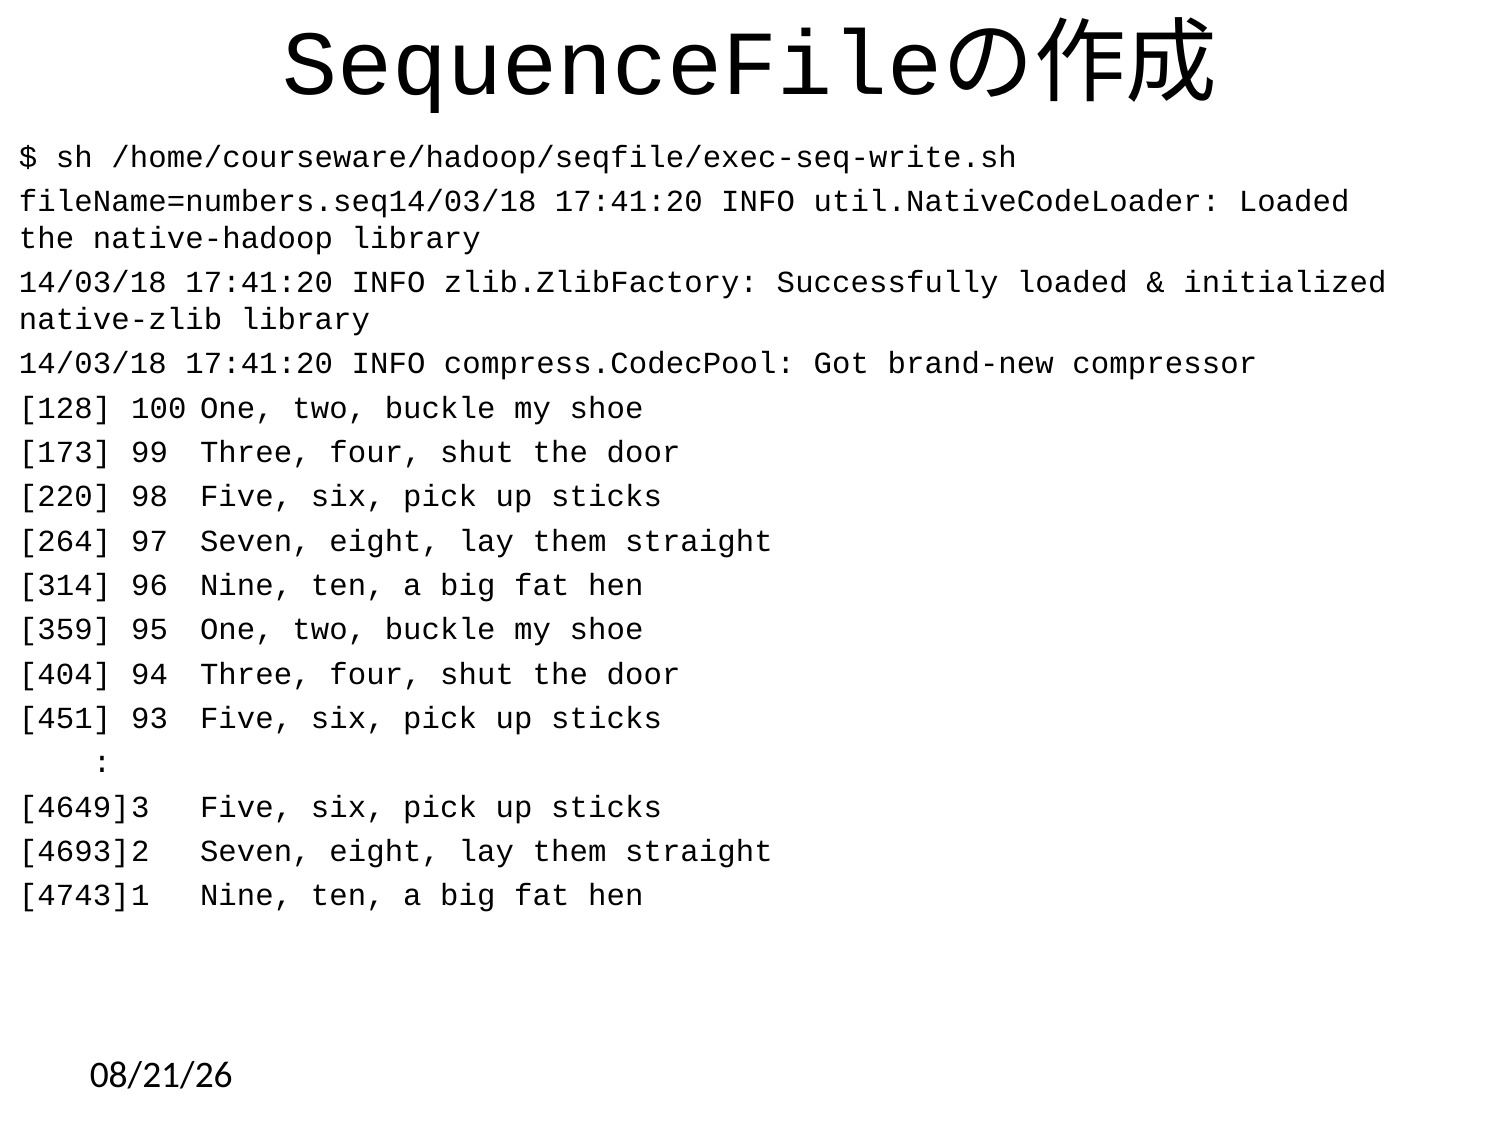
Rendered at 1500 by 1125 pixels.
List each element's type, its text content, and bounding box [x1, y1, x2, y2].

list $ sh /home/courseware/hadoop/seqfile/exec-seq-write.sh fileName=numbers.seq14/03/18 17:41:20 INFO util.NativeCodeLoader: Loaded the native-hadoop library 14/03/18 17:41:20 INFO zlib.ZlibFactory: Successfully loaded & initialized native-zlib library 14/03/18 17:41:20 INFO compress.CodecPool: Got brand-new compressor [128] 100 One, two, buckle my shoe [173] 99 Three, four, shut the door [220] 98 Five, six, pick up sticks [264] 97 Seven, eight, lay them straight [314] 96 Nine, ten, a big fat hen [359] 95 One, two, buckle my shoe [404] 94 Three, four, shut the door [451] 93 Five, six, pick up sticks : [4649] 3 Five, six, pick up sticks [4693] 2 Seven, eight, lay them straight [4743] 1 Nine, ten, a big fat hen [4, 128, 1406, 922]
title SequenceFileの作成 [75, 0, 1426, 121]
